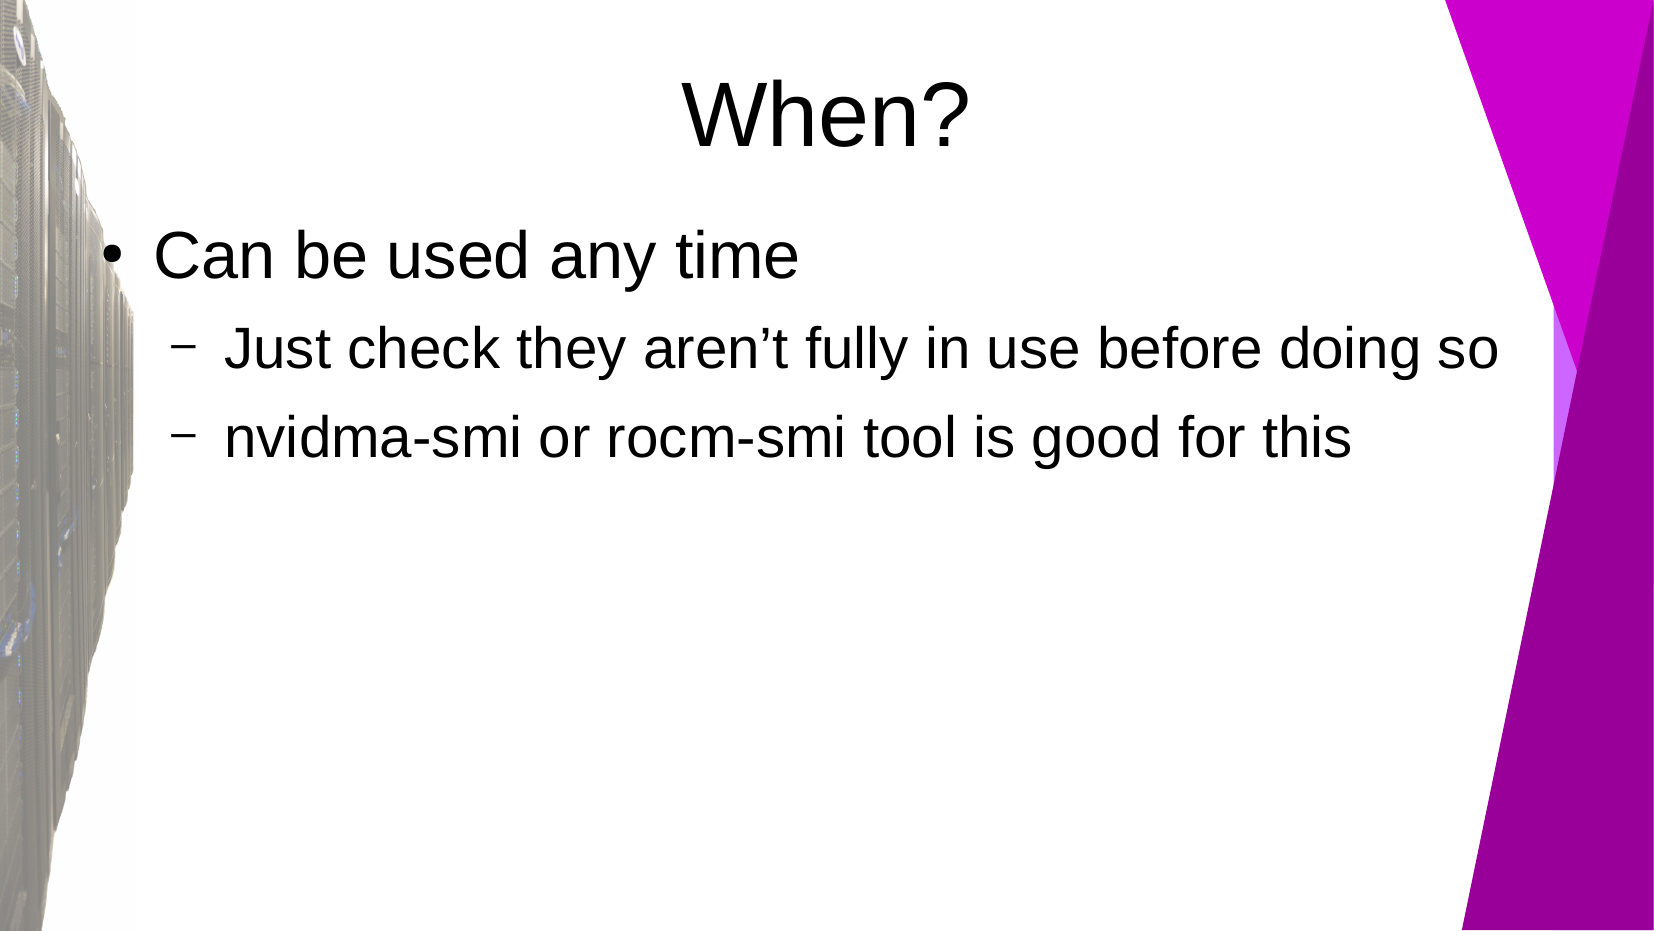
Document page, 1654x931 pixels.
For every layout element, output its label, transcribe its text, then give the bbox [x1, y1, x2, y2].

title When? [82, 37, 1571, 193]
list Can be used any time Just check they aren’t fully in use before doing so nvidma-smi or rocm-smi tool is good for this [82, 217, 1571, 758]
picture [0, 0, 137, 931]
